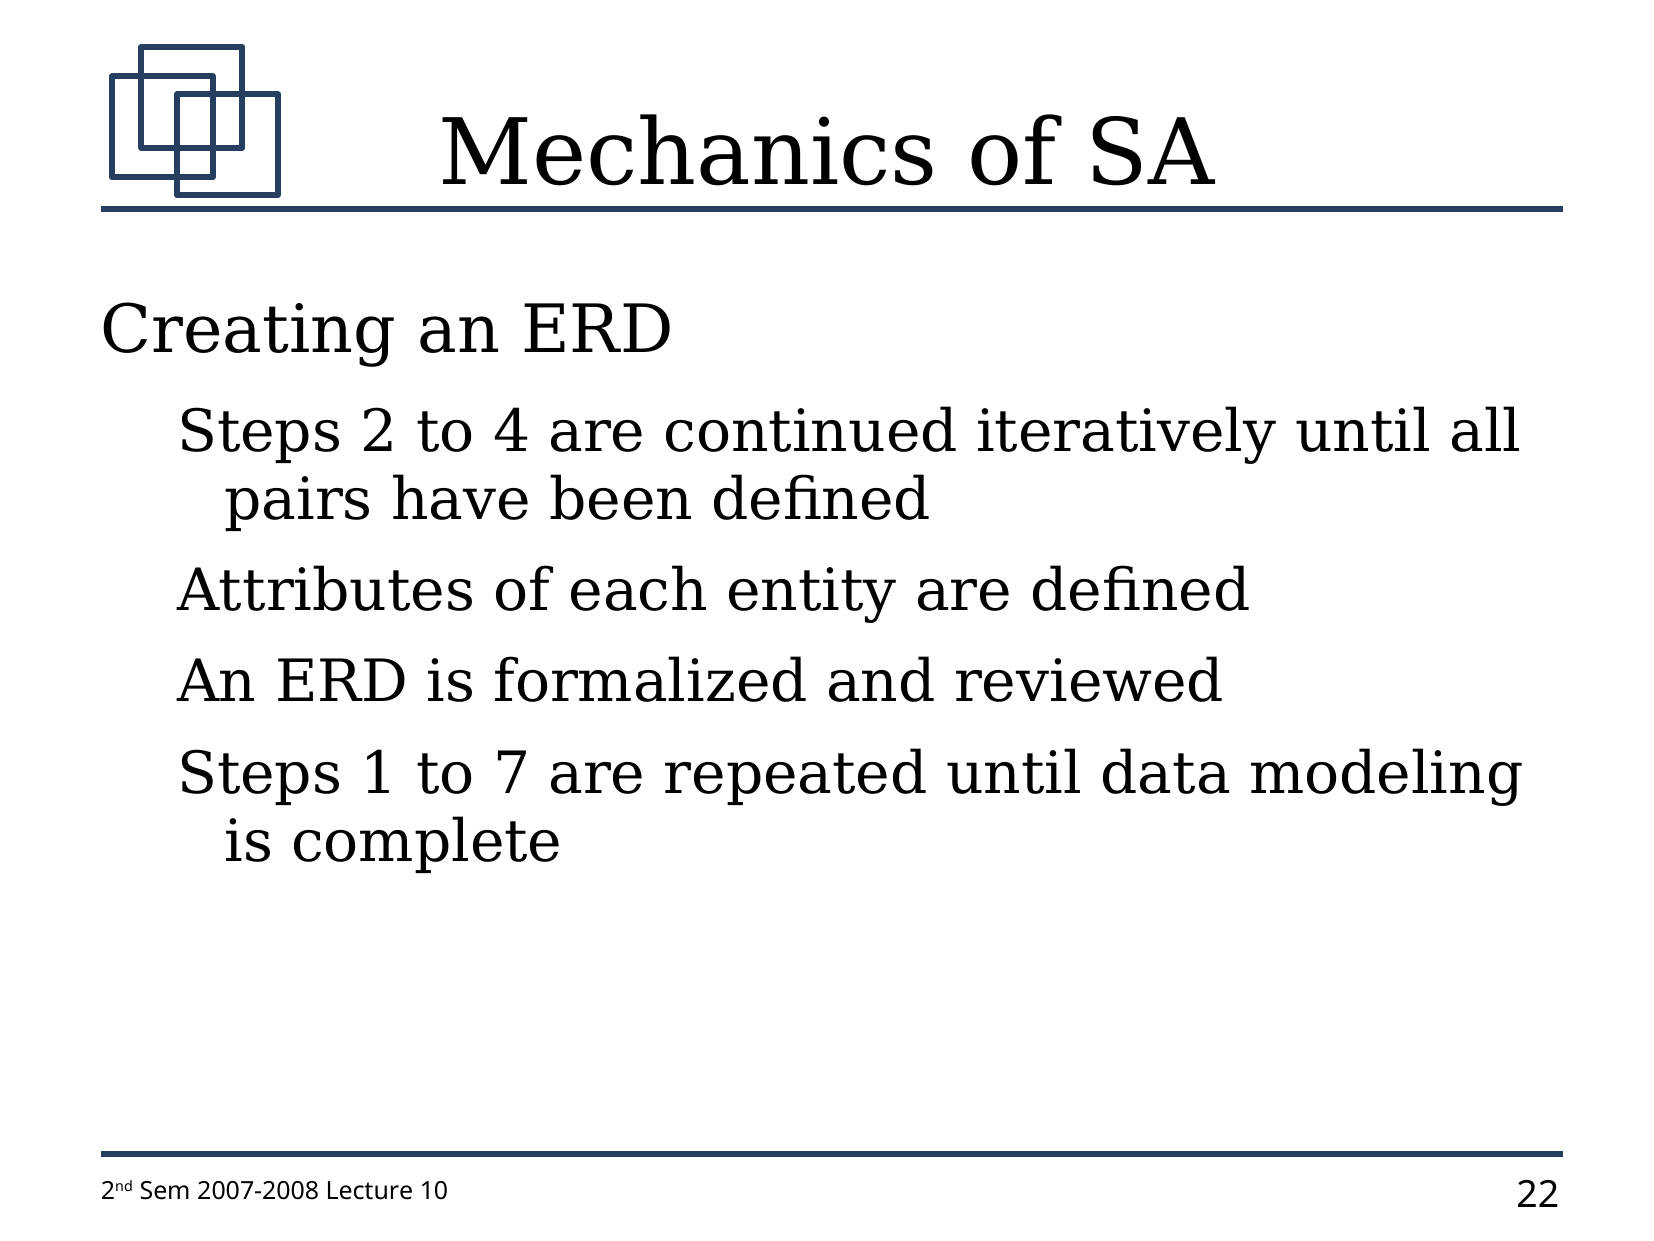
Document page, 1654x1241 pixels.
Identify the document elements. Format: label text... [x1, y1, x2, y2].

title Mechanics of SA [82, 49, 1571, 257]
list Creating an ERD Steps 2 to 4 are continued iteratively until all pairs have been defined Attributes of each entity are defined An ERD is formalized and reviewed Steps 1 to 7 are repeated until data modeling is complete [82, 290, 1571, 1109]
